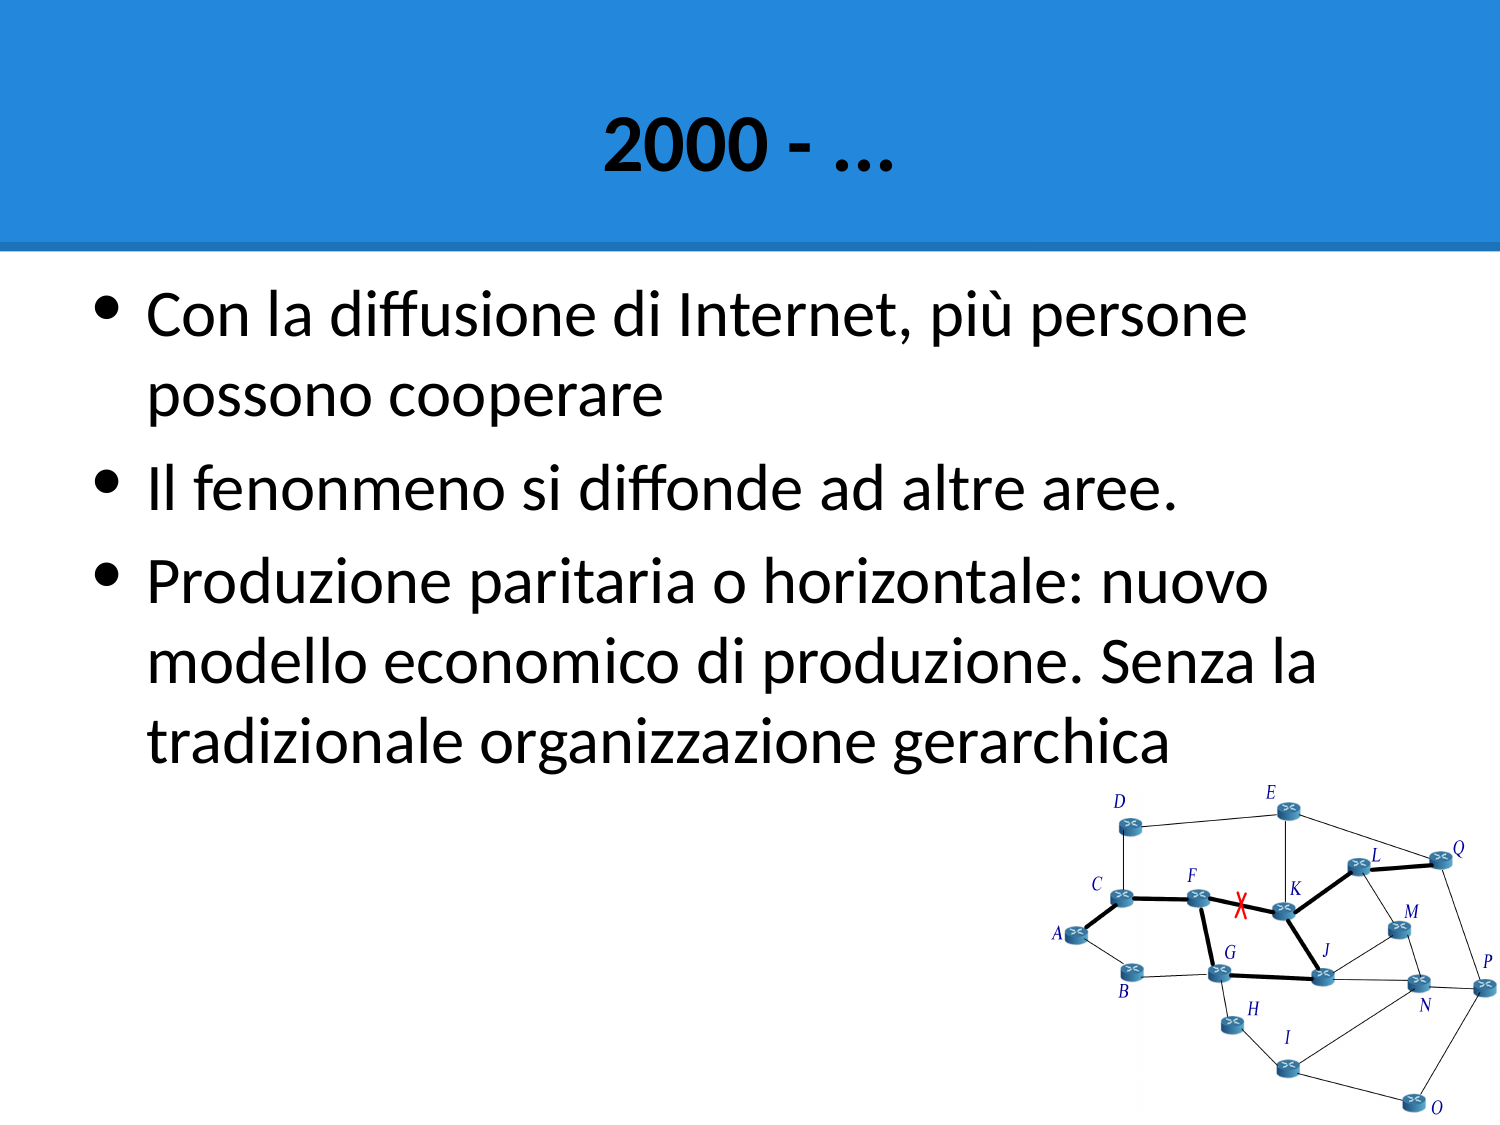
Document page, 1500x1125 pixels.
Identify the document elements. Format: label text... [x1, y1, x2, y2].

picture [1051, 785, 1500, 1118]
list Con la diffusione di Internet, più persone possono cooperare Il fenonmeno si diffonde ad altre aree. Produzione paritaria o horizontale: nuovo modello economico di produzione. Senza la tradizionale organizzazione gerarchica [75, 262, 1425, 1078]
title 2000 - ... [75, 45, 1425, 233]
